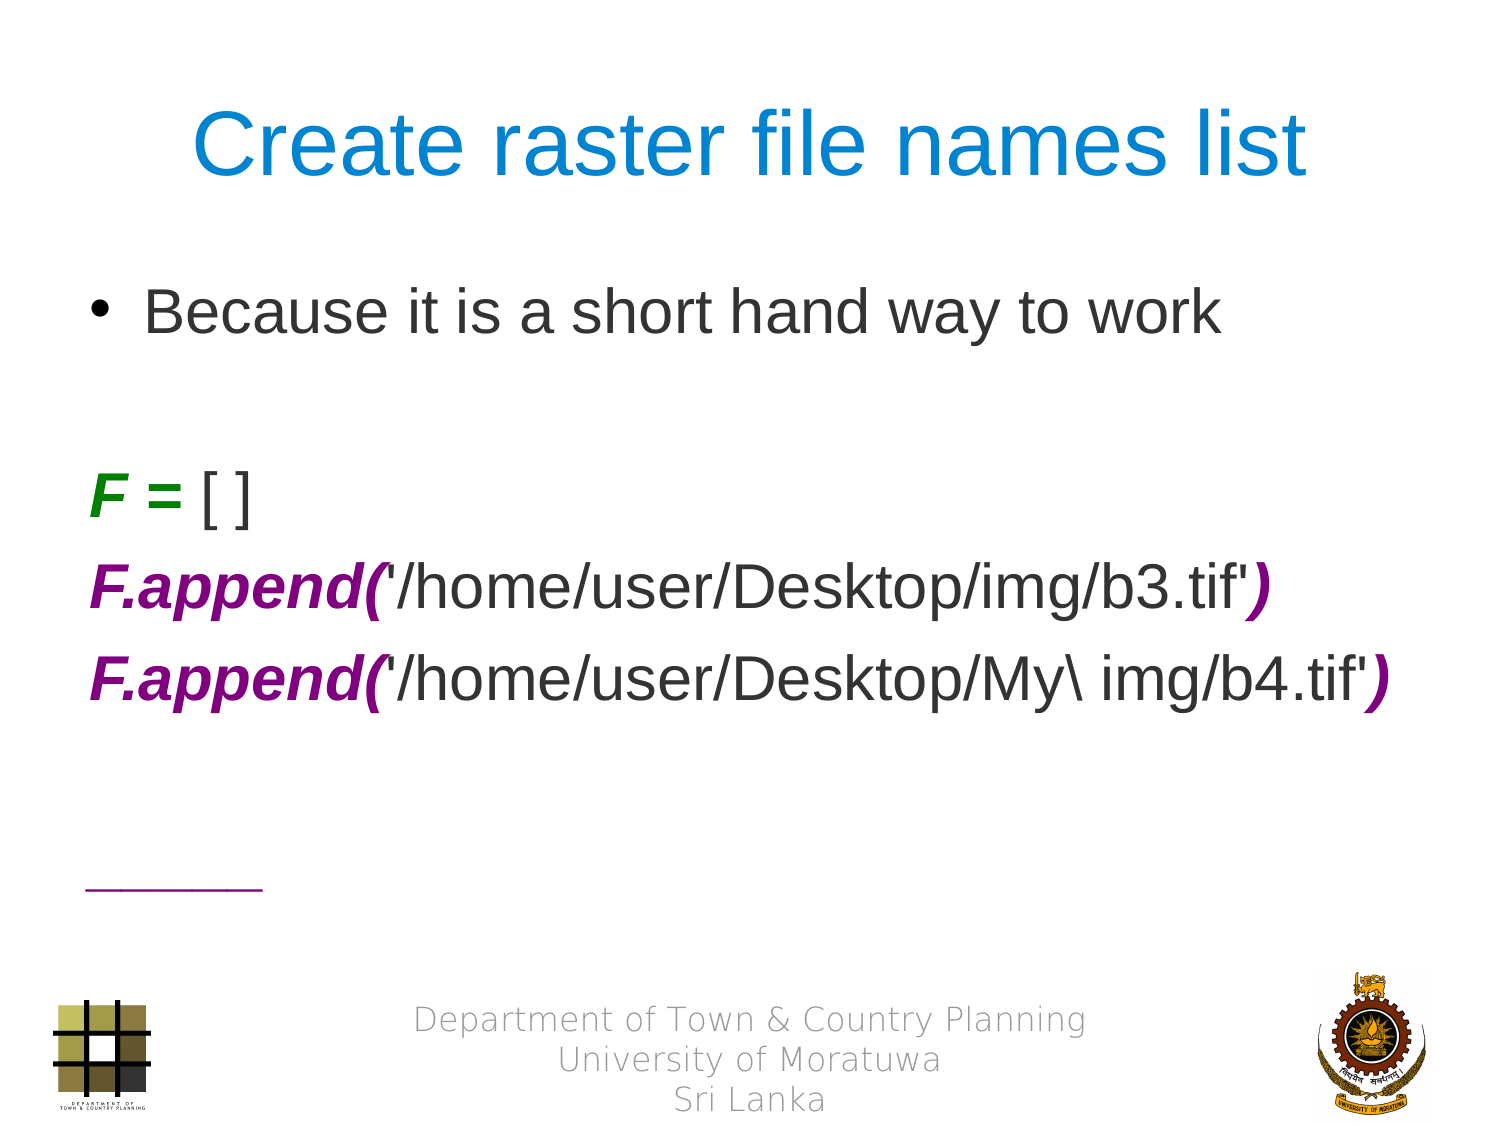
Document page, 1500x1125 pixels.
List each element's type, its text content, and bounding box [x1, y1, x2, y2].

list Because it is a short hand way to work F = [ ] F.append('/home/user/Desktop/img/b3.tif') F.append('/home/user/Desktop/My\ img/b4.tif') _____ [75, 262, 1426, 916]
picture [1312, 966, 1435, 1125]
picture [53, 1000, 151, 1110]
title Create raster file names list [75, 45, 1426, 233]
